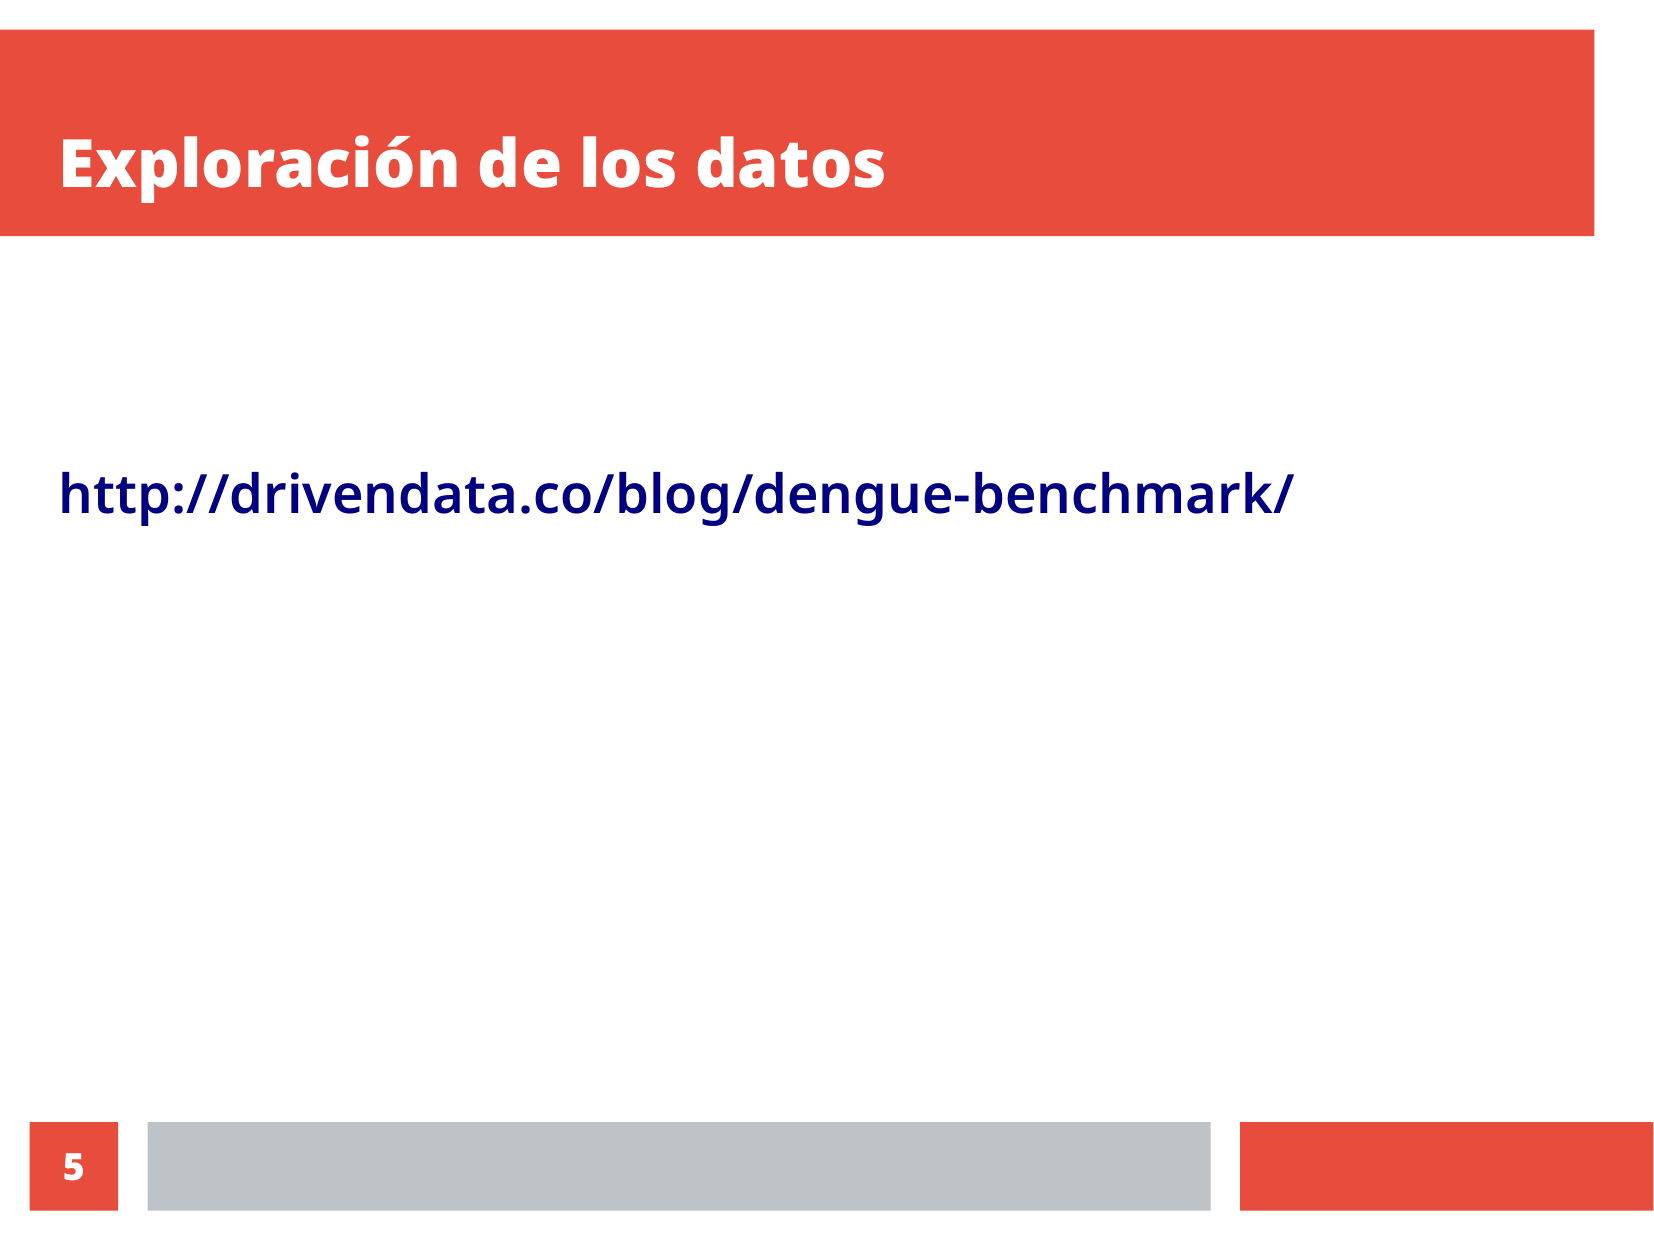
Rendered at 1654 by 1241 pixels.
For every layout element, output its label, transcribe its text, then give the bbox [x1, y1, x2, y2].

title Exploración de los datos [59, 59, 1595, 207]
list http://drivendata.co/blog/dengue-benchmark/ [59, 455, 1565, 598]
